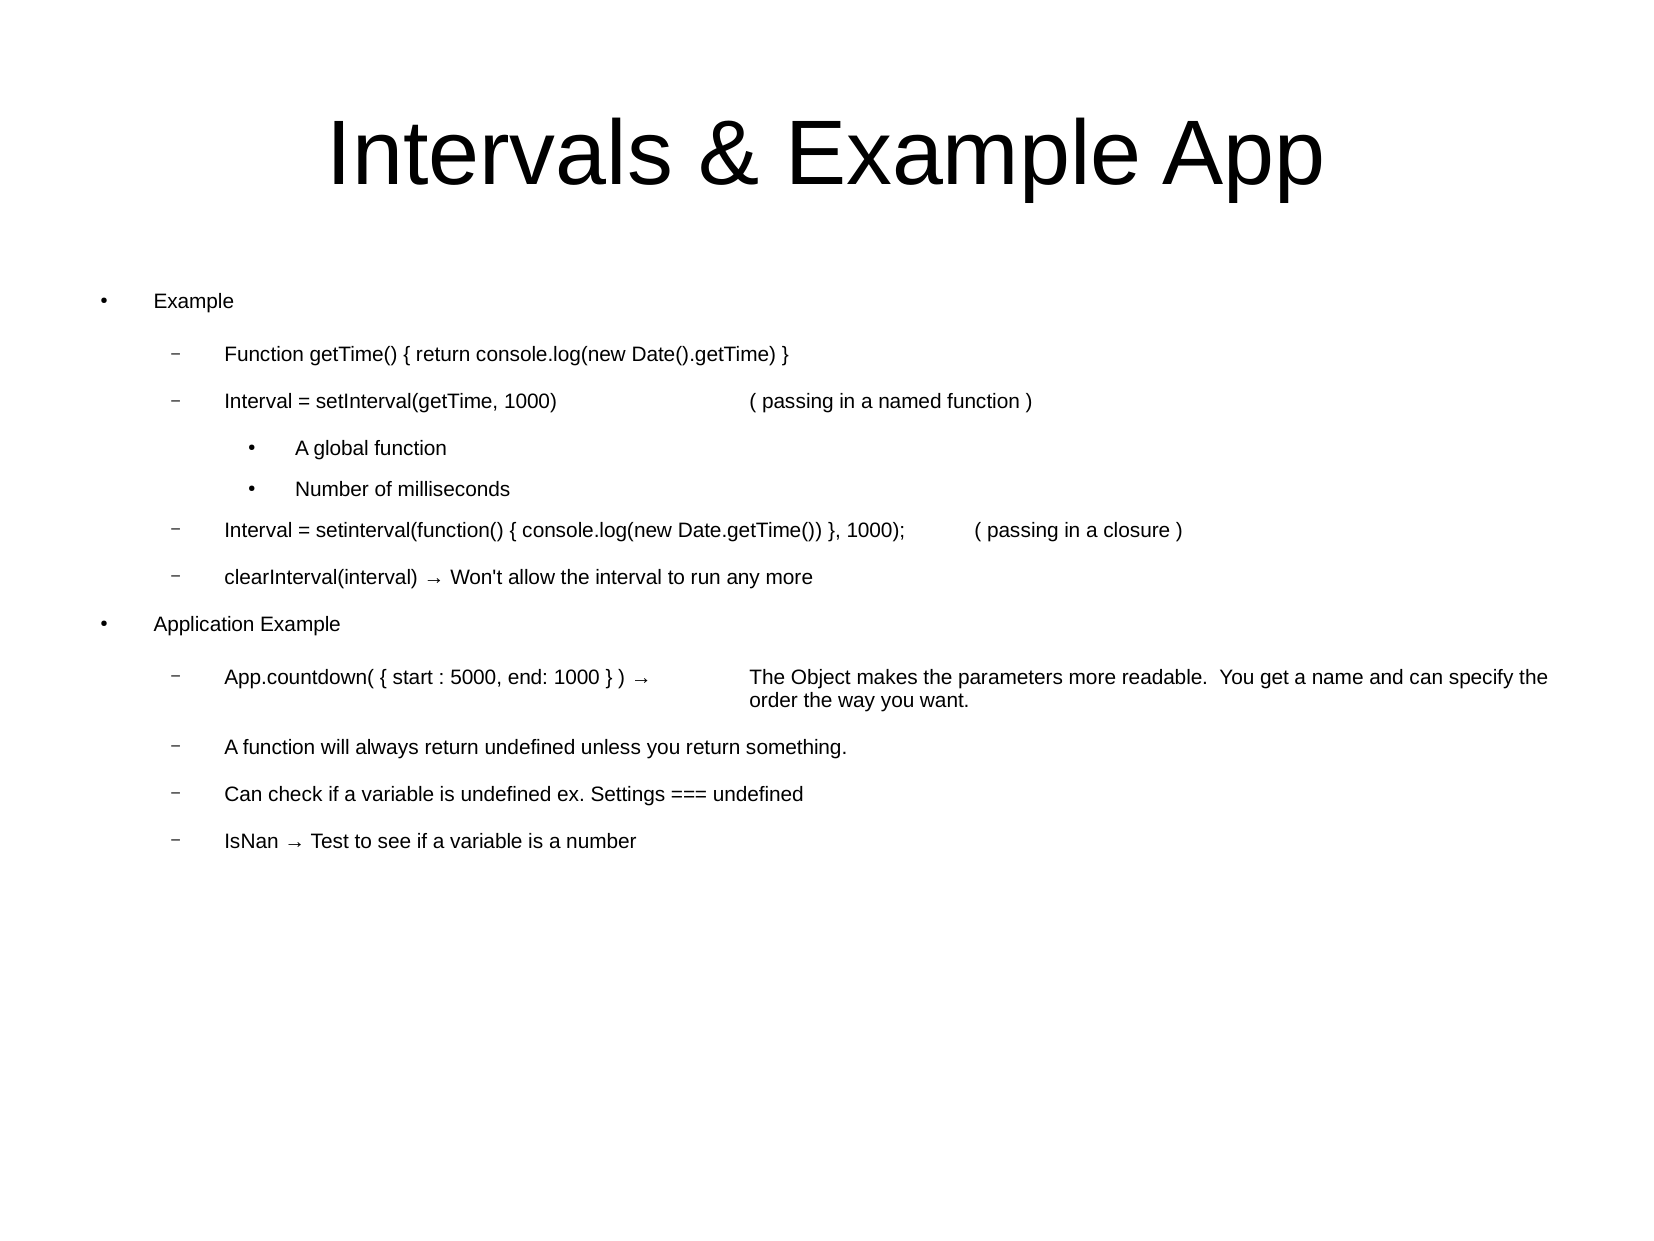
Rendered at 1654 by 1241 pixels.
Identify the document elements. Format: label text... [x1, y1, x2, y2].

list Example Function getTime() { return console.log(new Date().getTime) } Interval = setInterval(getTime, 1000) ( passing in a named function ) A global function Number of milliseconds Interval = setinterval(function() { console.log(new Date.getTime()) }, 1000); ( passing in a closure ) clearInterval(interval) → Won't allow the interval to run any more Application Example App.countdown( { start : 5000, end: 1000 } ) → The Object makes the parameters more readable. You get a name and can specify the order the way you want. A function will always return undefined unless you return something. Can check if a variable is undefined ex. Settings === undefined IsNan → Test to see if a variable is a number [82, 290, 1571, 1186]
title Intervals & Example App [82, 49, 1571, 257]
